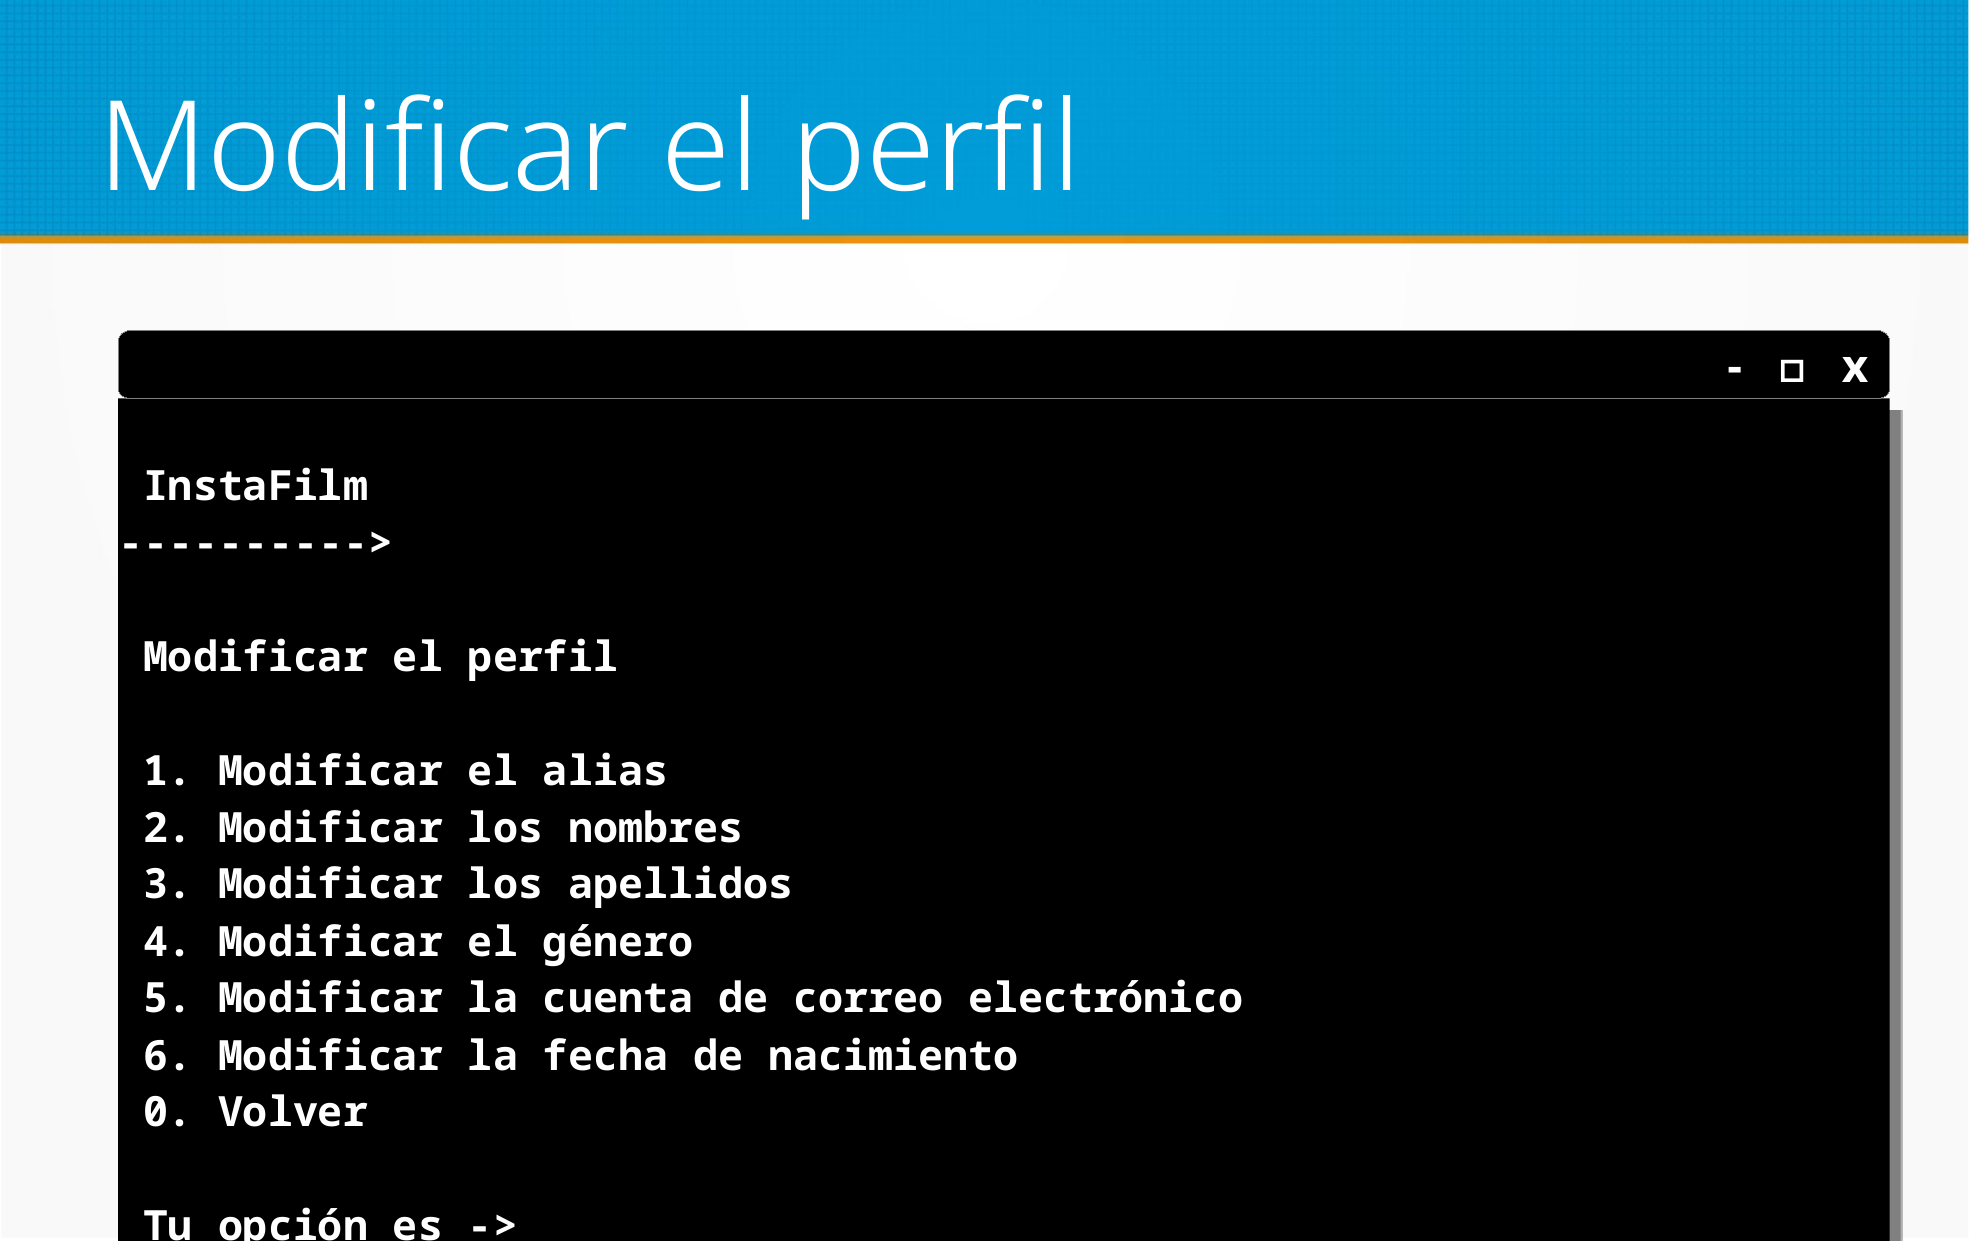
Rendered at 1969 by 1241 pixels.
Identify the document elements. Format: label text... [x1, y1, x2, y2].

text_box - □ x [118, 330, 1890, 399]
text_box InstaFilm ----------> Modificar el perfil 1. Modificar el alias 2. Modificar los nombres 3. Modificar los apellidos 4. Modificar el género 5. Modificar la cuenta de correo electrónico 6. Modificar la fecha de nacimiento 0. Volver Tu opción es -> [118, 398, 1890, 1123]
picture [0, 233, 1969, 1241]
title Modificar el perfil [98, 19, 1870, 227]
